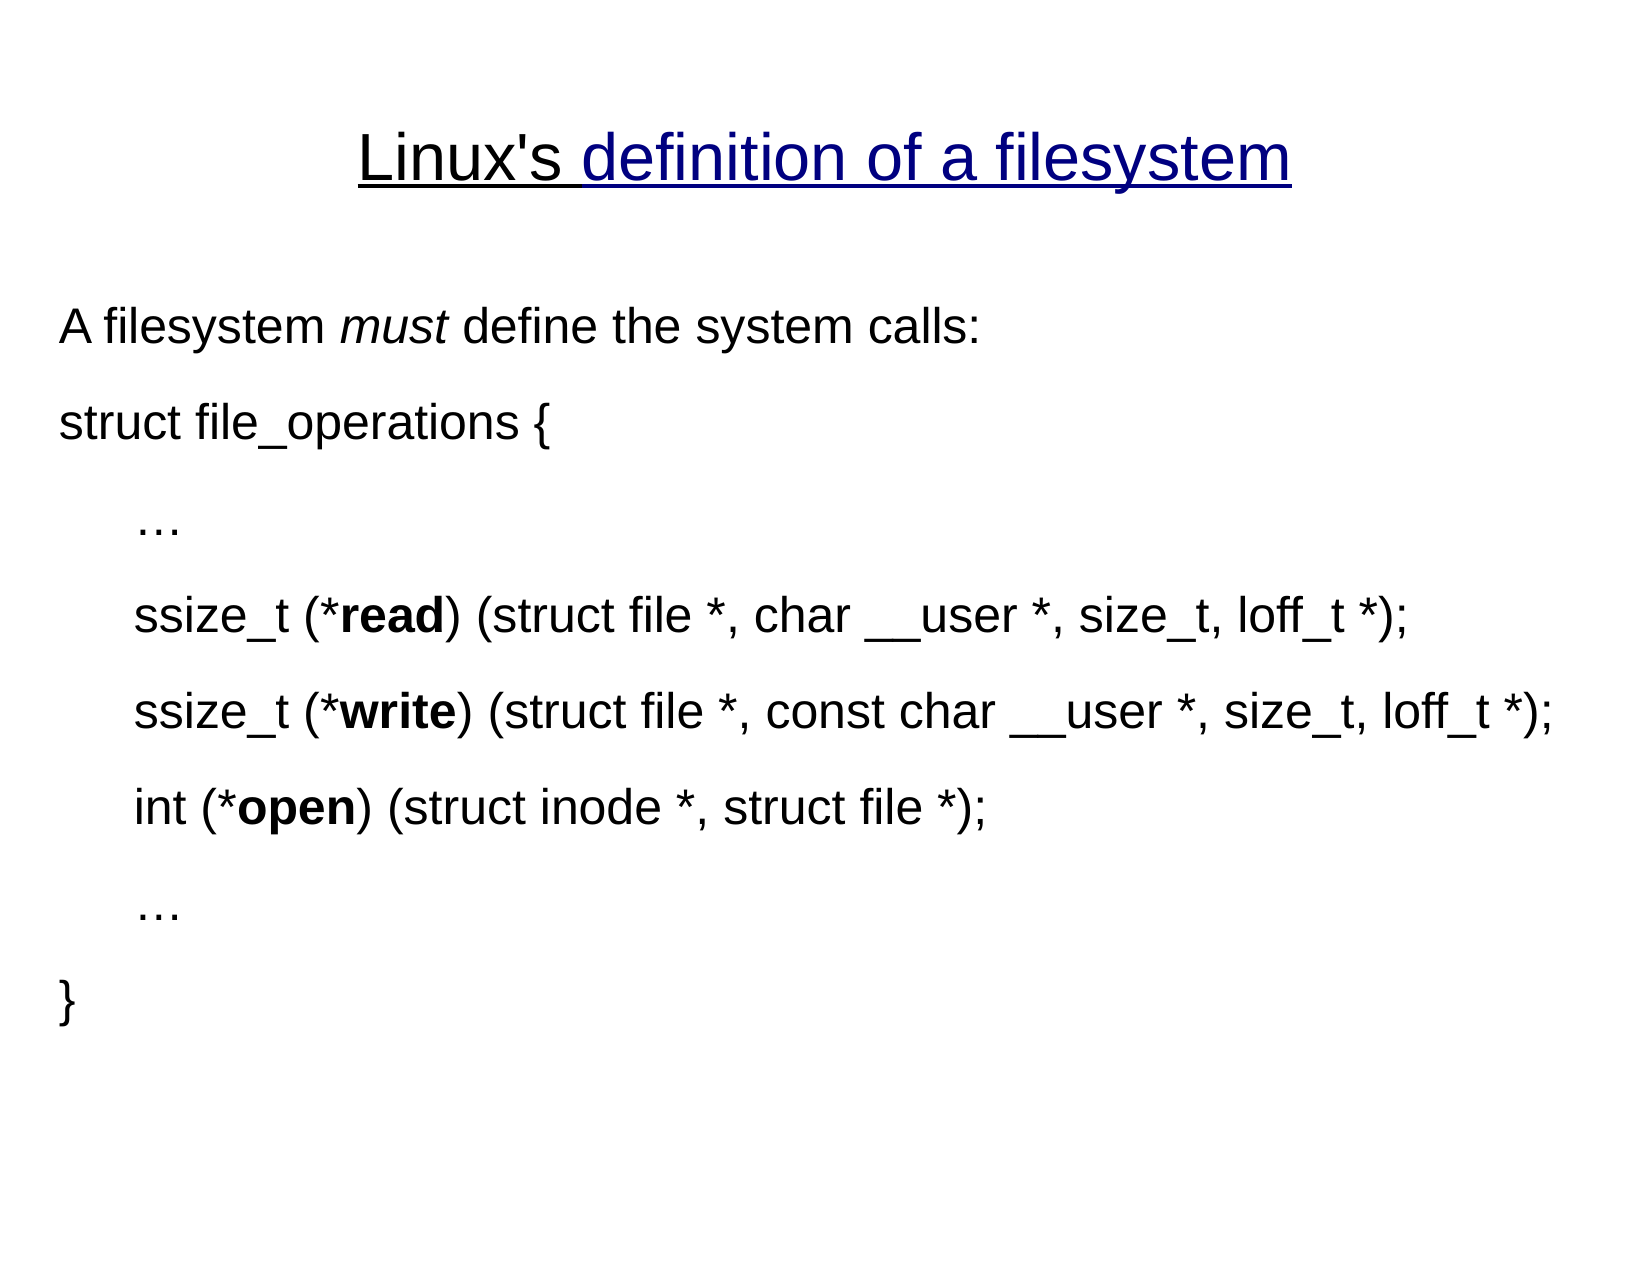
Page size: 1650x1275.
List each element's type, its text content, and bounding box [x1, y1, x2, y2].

list A filesystem must define the system calls: struct file_operations { … ssize_t (*read) (struct file *, char __user *, size_t, loff_t *); ssize_t (*write) (struct file *, const char __user *, size_t, loff_t *); int (*open) (struct inode *, struct file *); … } [59, 298, 1568, 1111]
title Linux's definition of a filesystem [82, 50, 1568, 264]
